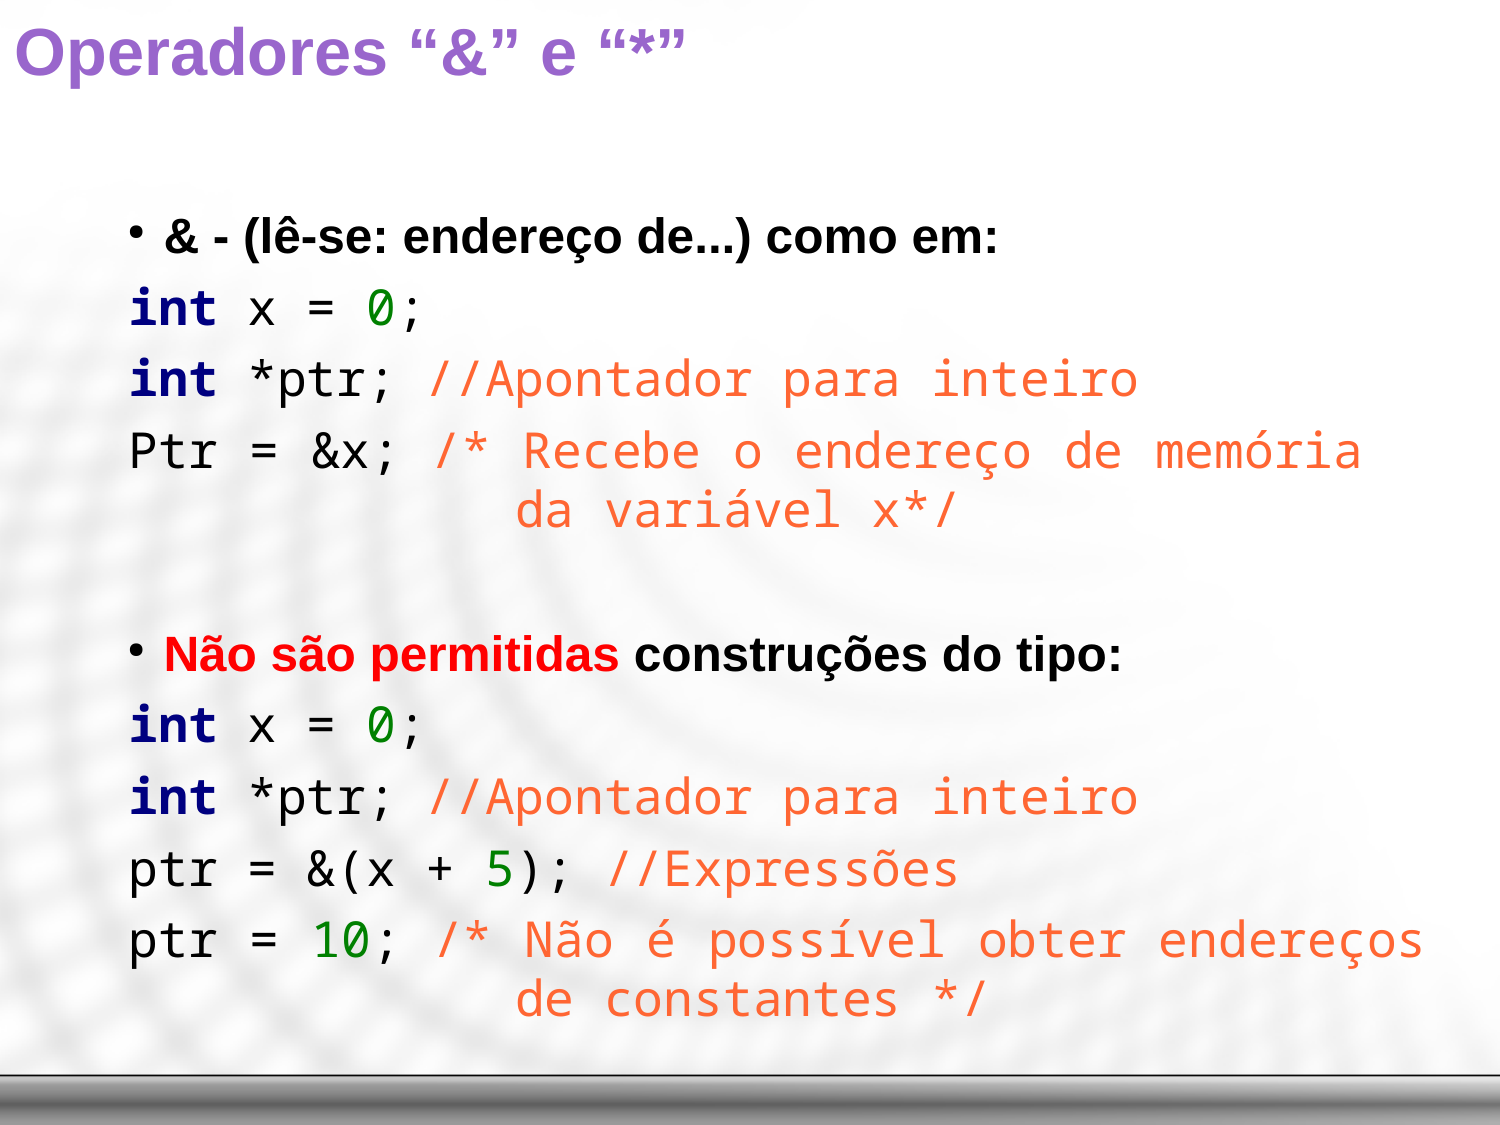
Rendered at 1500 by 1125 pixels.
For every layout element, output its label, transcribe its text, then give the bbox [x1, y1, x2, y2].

picture [0, 0, 1500, 1125]
list & - (lê-se: endereço de...) como em: int x = 0; int *ptr; //Apontador para inteiro Ptr = &x; /* Recebe o endereço de memória da variável x*/ Não são permitidas construções do tipo: int x = 0; int *ptr; //Apontador para inteiro ptr = &(x + 5); //Expressões ptr = 10; /* Não é possível obter endereços de constantes */ [58, 196, 1442, 1036]
title Operadores “&” e “*” [0, 1, 1353, 97]
